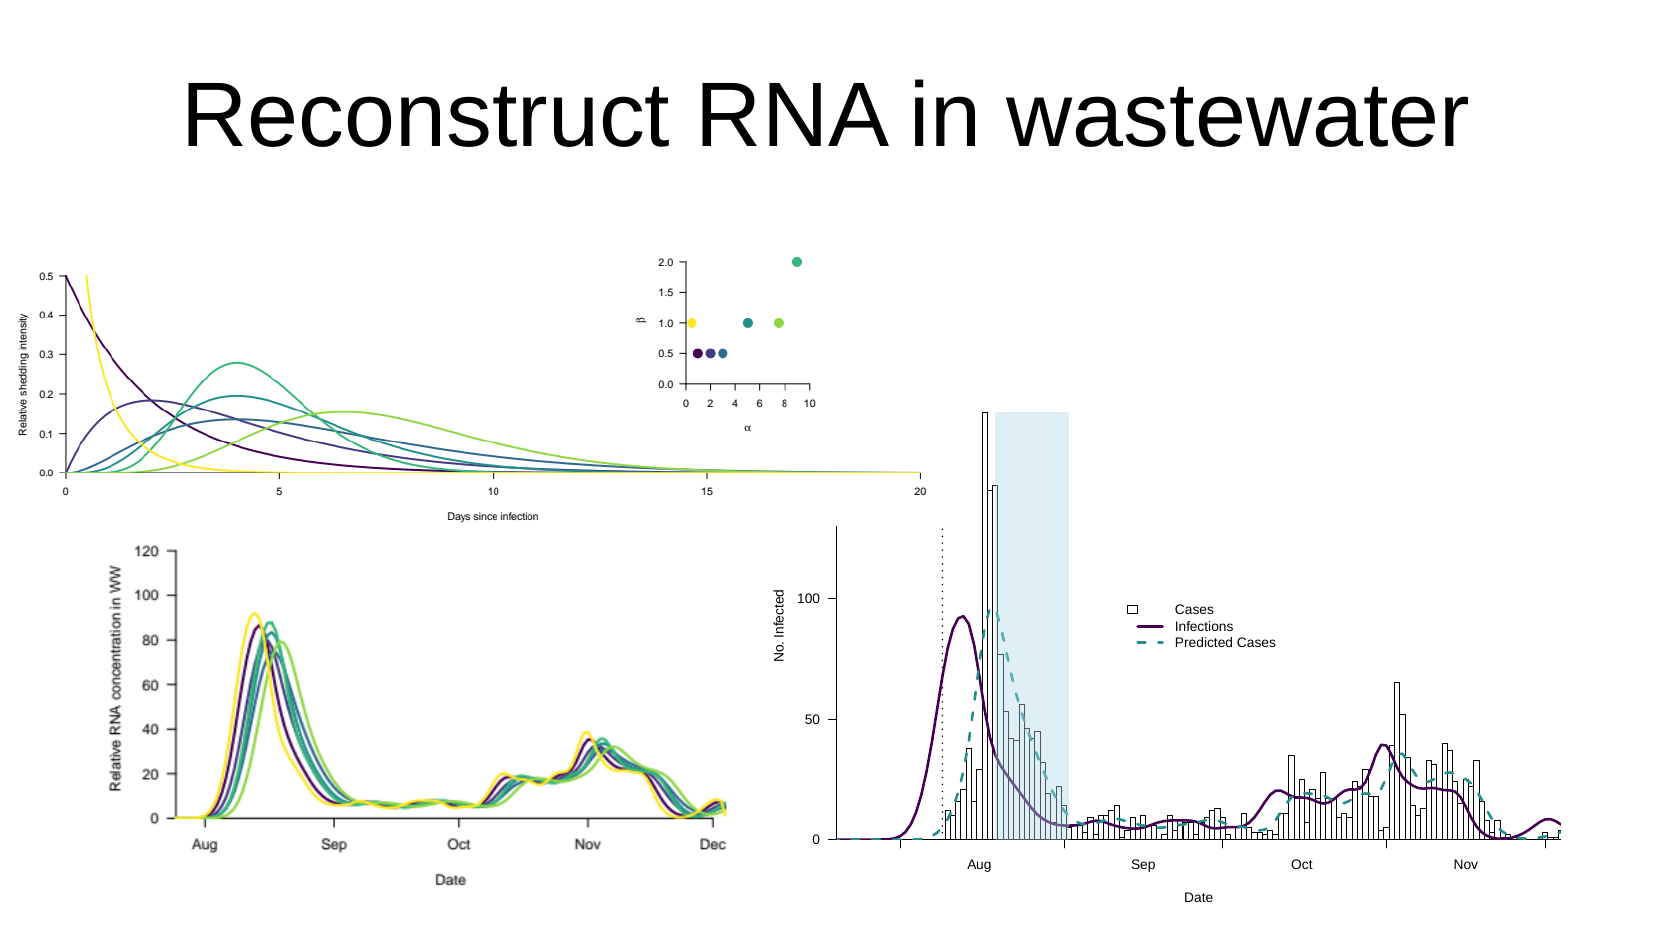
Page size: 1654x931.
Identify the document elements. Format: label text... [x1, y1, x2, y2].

title Reconstruct RNA in wastewater [82, 37, 1571, 193]
picture [15, 225, 1596, 925]
